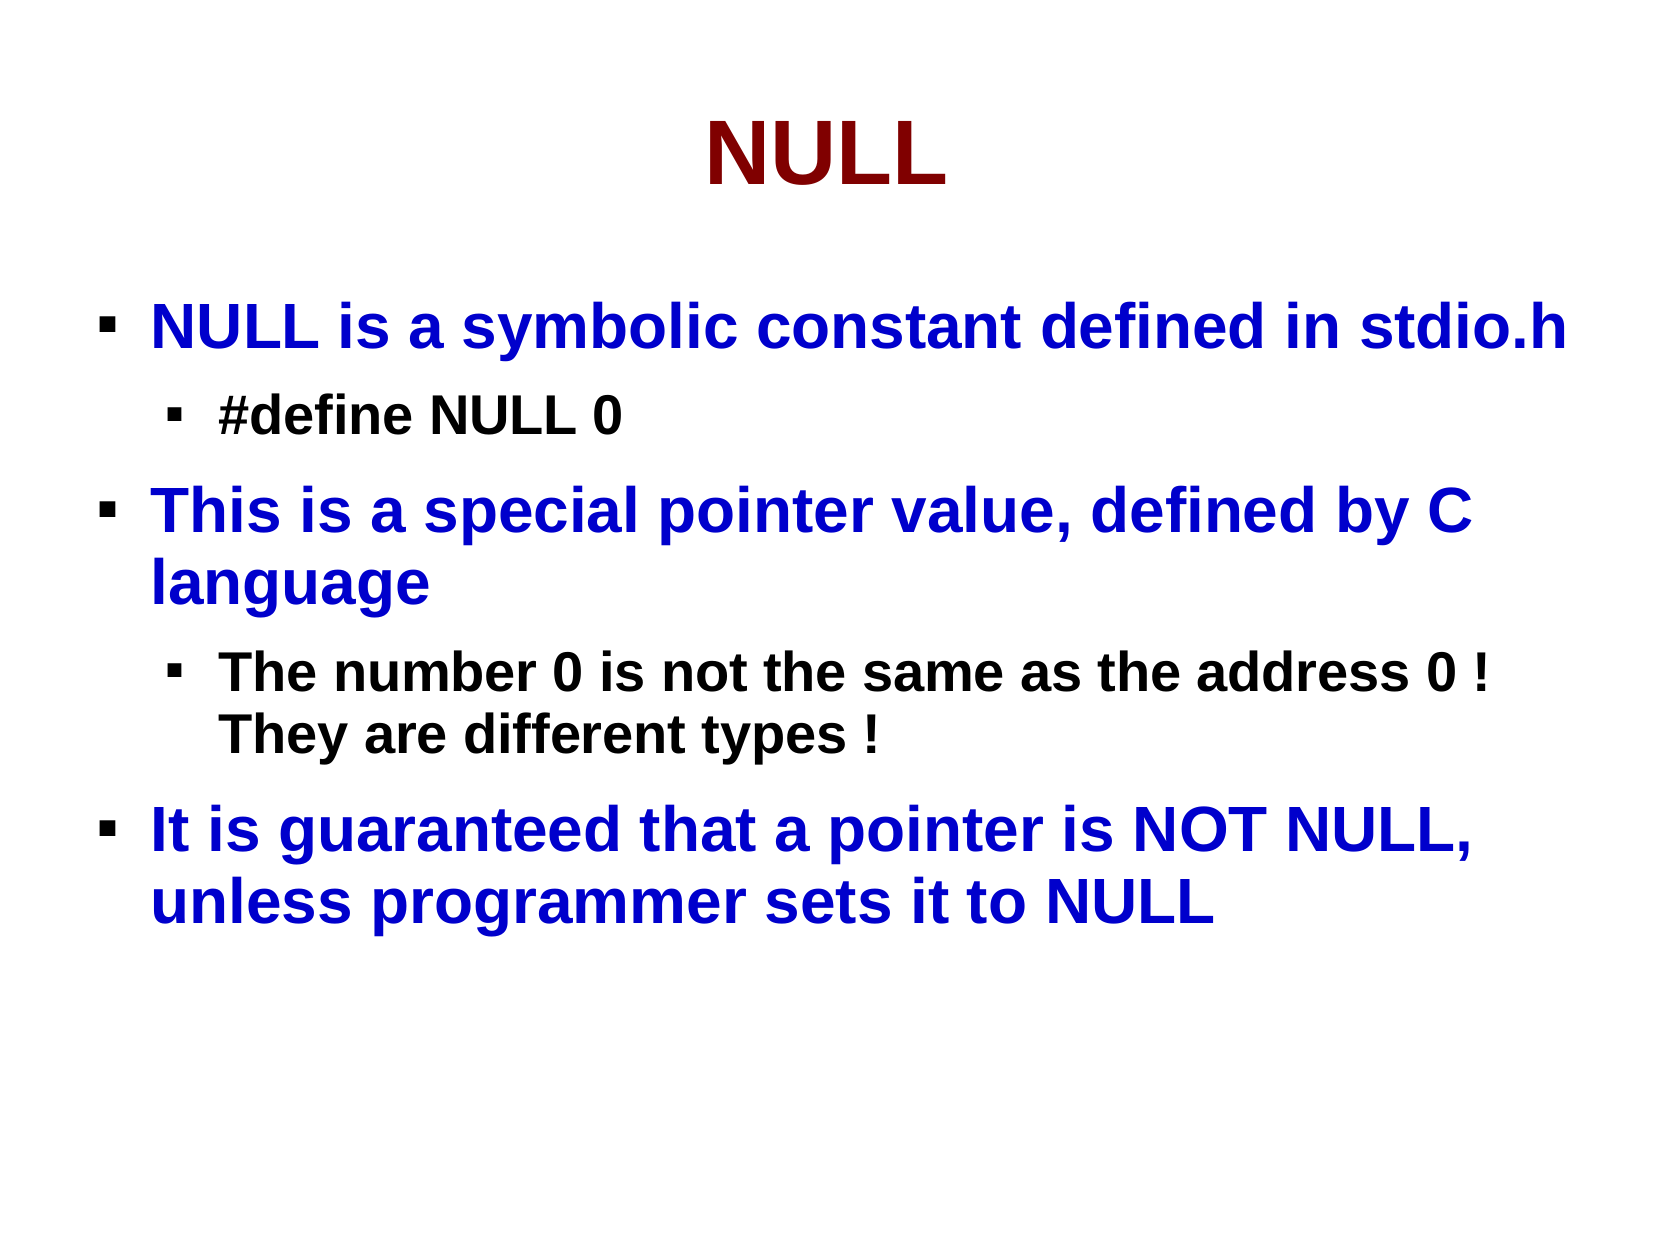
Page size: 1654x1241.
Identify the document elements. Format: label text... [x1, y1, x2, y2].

title NULL [82, 49, 1571, 257]
list NULL is a symbolic constant defined in stdio.h #define NULL 0 This is a special pointer value, defined by C language The number 0 is not the same as the address 0 ! They are different types ! It is guaranteed that a pointer is NOT NULL, unless programmer sets it to NULL [82, 290, 1571, 1010]
